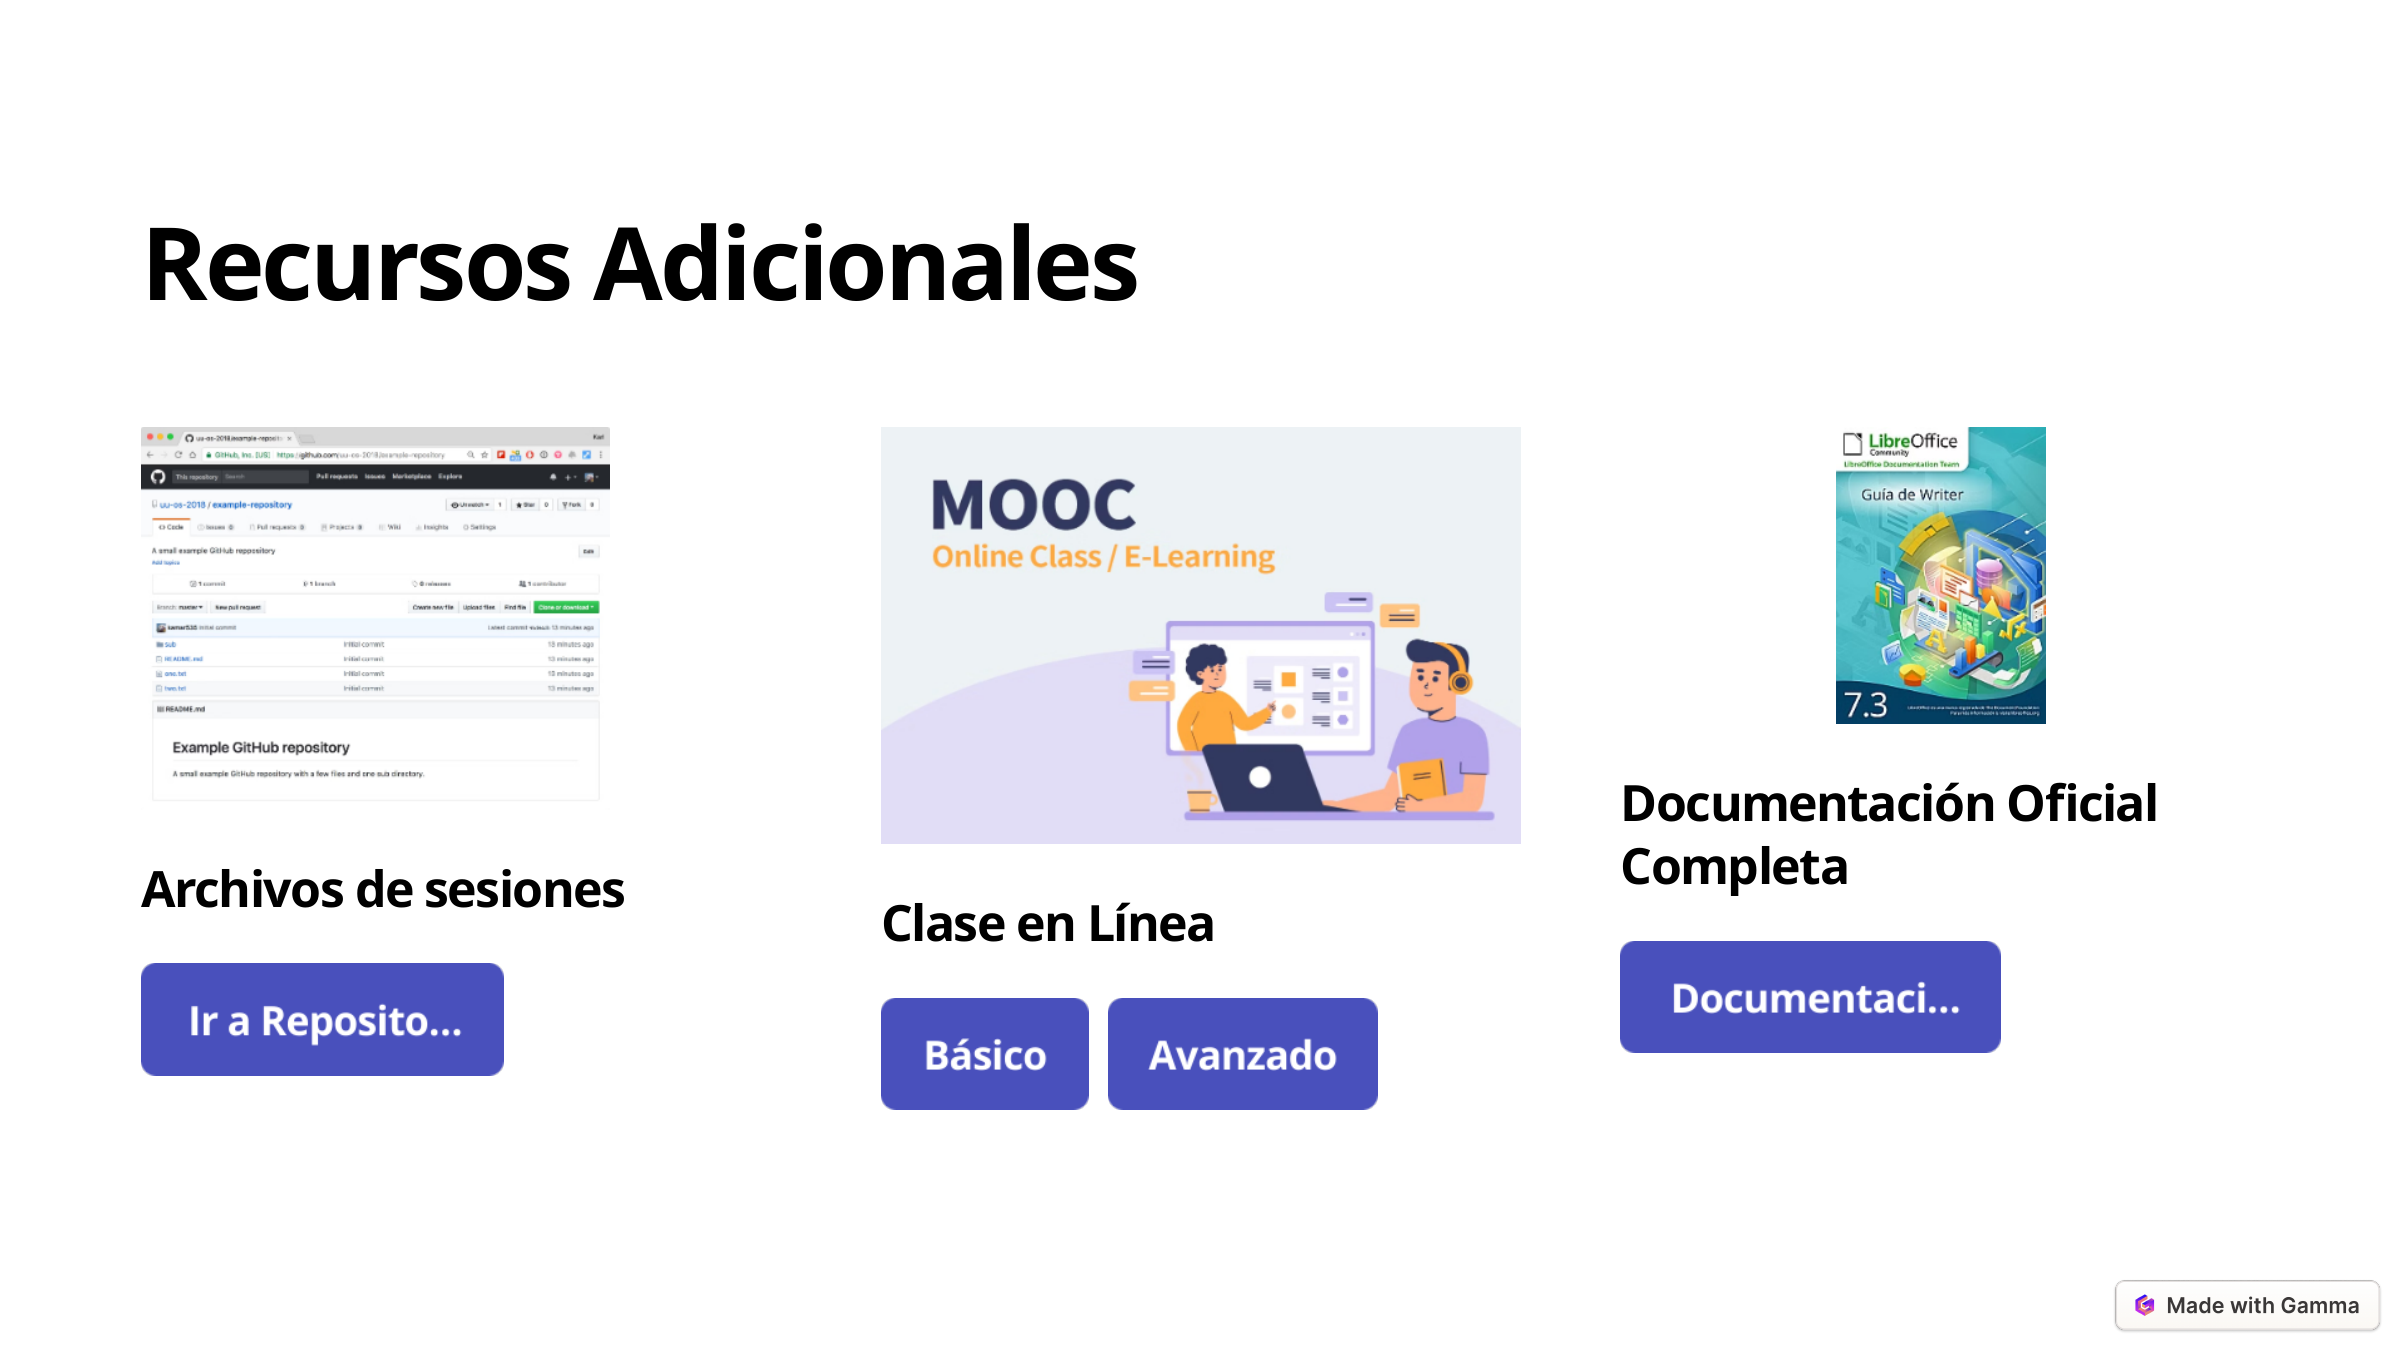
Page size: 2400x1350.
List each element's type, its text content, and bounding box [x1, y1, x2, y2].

picture [881, 998, 1089, 1110]
picture [1836, 427, 2046, 724]
text_box Recursos Adicionales [141, 194, 1155, 322]
text_box Archivos de sesiones [141, 855, 648, 919]
picture [141, 427, 610, 810]
text_box Documentación Oficial Completa [1620, 769, 2261, 896]
picture [141, 963, 504, 1076]
picture [1620, 941, 2001, 1053]
text_box Clase en Línea [881, 889, 1388, 953]
picture [2106, 1271, 2389, 1339]
picture [881, 427, 1521, 844]
picture [1108, 998, 1378, 1110]
